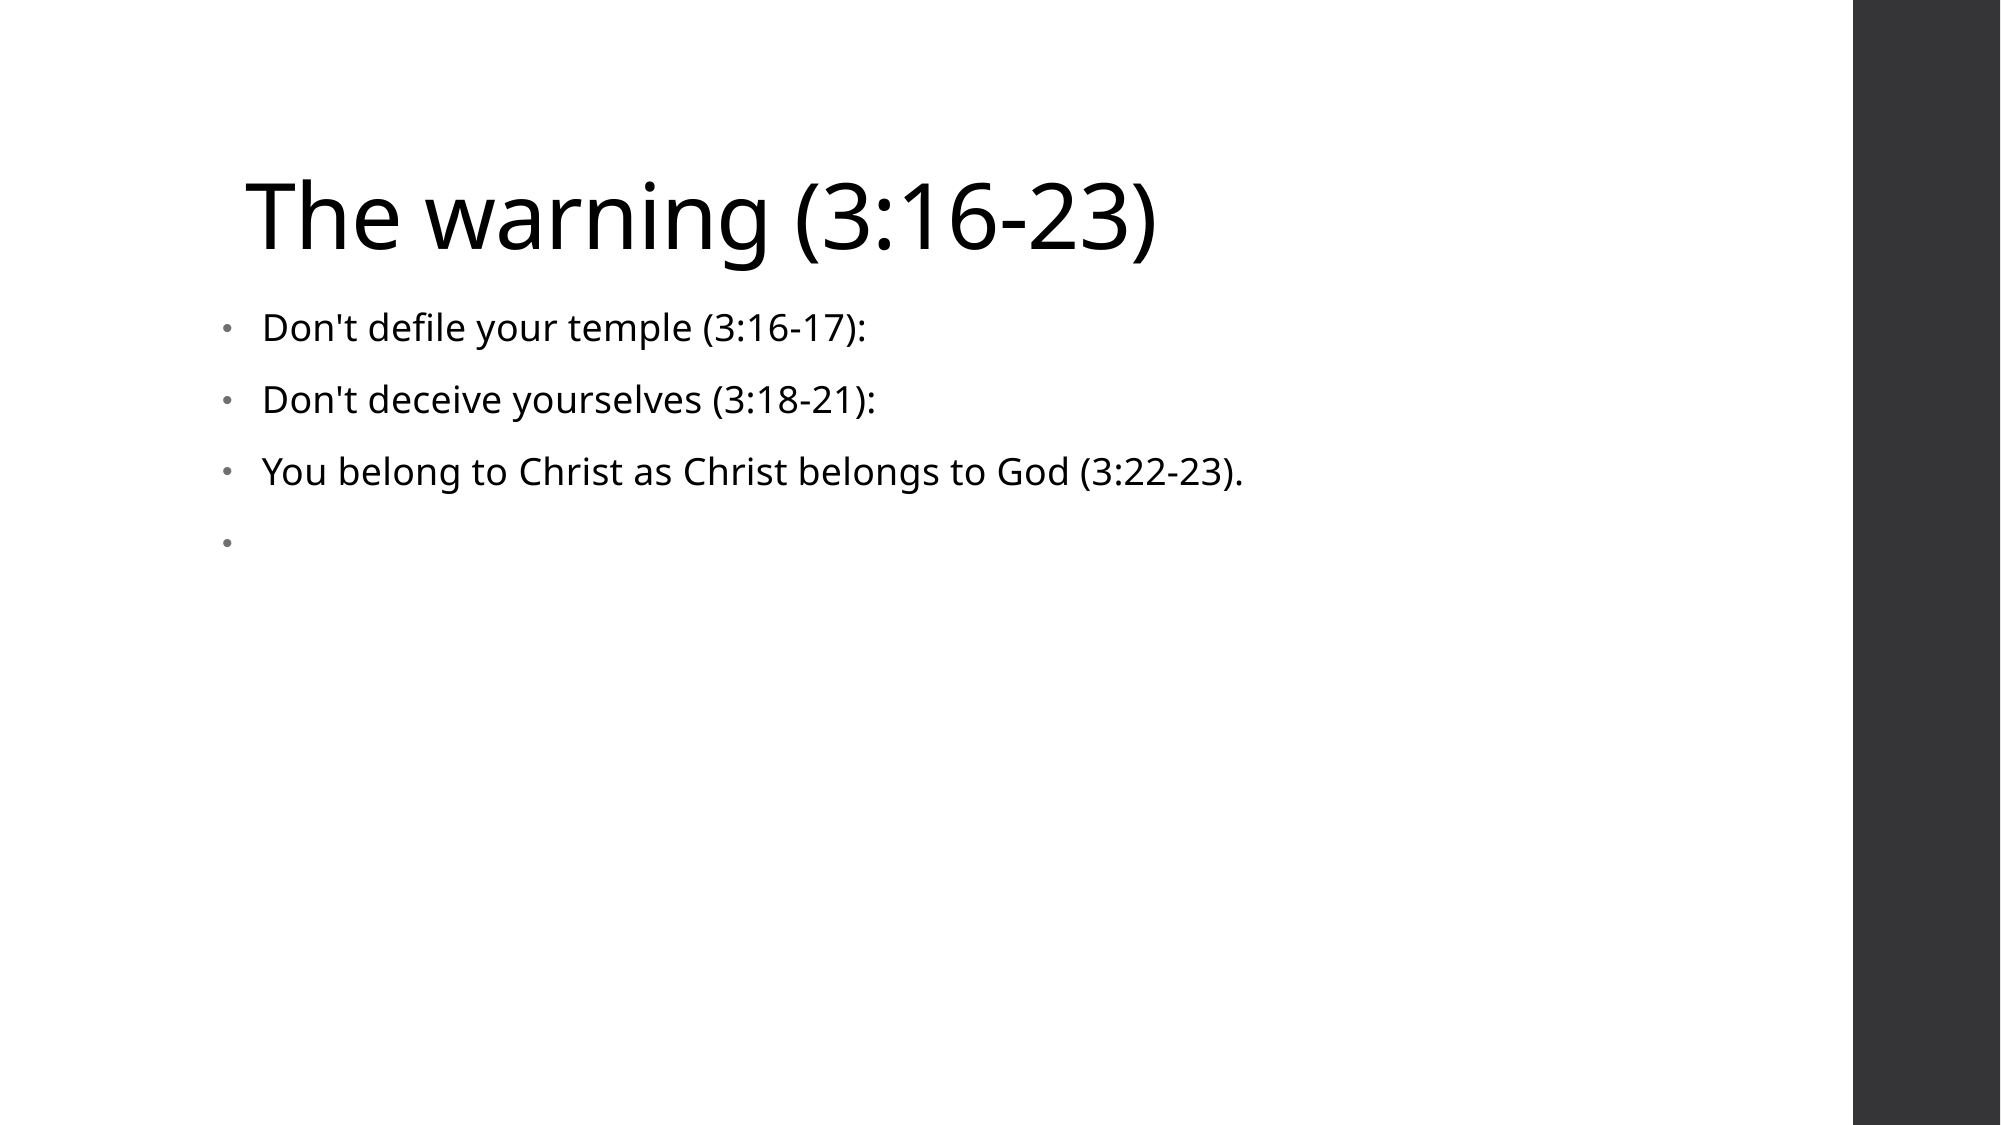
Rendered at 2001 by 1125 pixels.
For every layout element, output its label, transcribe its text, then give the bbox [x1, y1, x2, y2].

title The warning (3:16-23) [206, 60, 1797, 278]
list Don't defile your temple (3:16-17): Don't deceive yourselves (3:18-21): You belong to Christ as Christ belongs to God (3:22-23). [206, 299, 1617, 1014]
